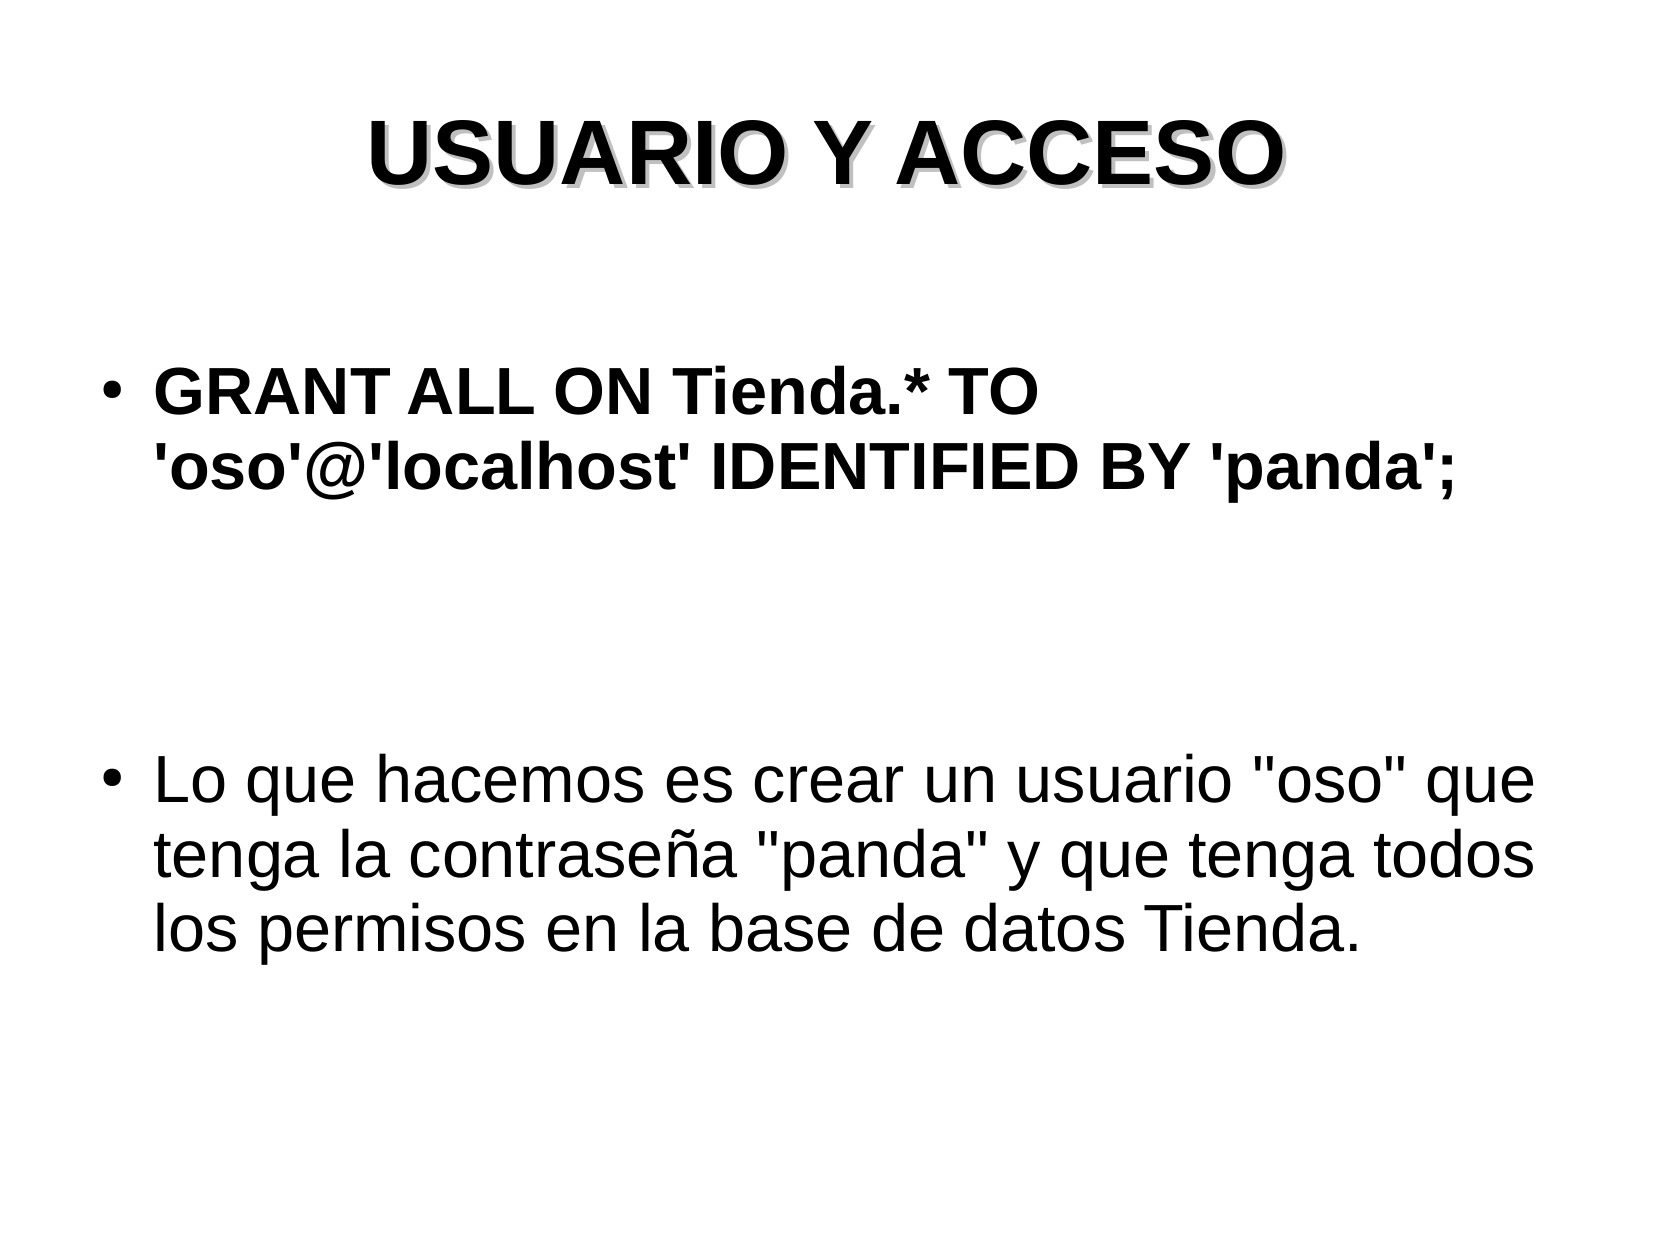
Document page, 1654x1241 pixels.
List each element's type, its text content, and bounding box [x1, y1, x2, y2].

list GRANT ALL ON Tienda.* TO 'oso'@'localhost' IDENTIFIED BY 'panda'; Lo que hacemos es crear un usuario "oso" que tenga la contraseña "panda" y que tenga todos los permisos en la base de datos Tienda. [82, 354, 1571, 1198]
title USUARIO Y ACCESO [82, 49, 1571, 257]
